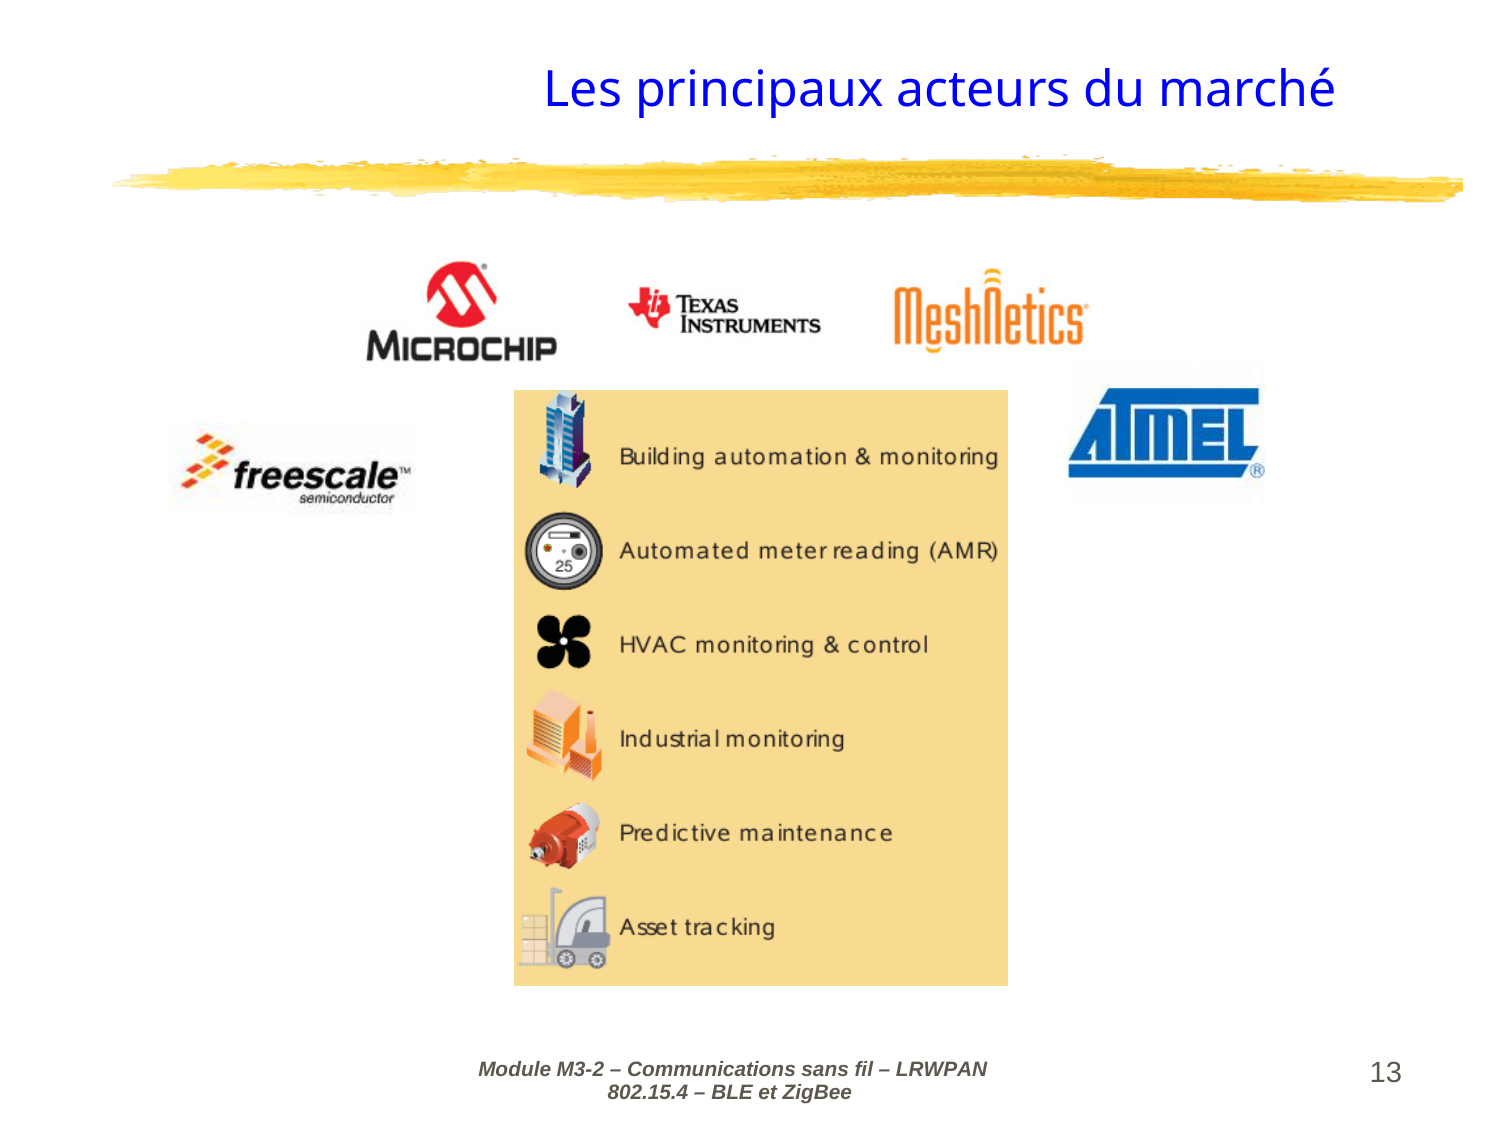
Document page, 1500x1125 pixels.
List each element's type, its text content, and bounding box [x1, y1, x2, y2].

picture [169, 422, 416, 515]
picture [112, 149, 1463, 213]
picture [319, 239, 1265, 504]
title Les principaux acteurs du marché [62, 37, 1338, 138]
picture [514, 390, 1008, 986]
